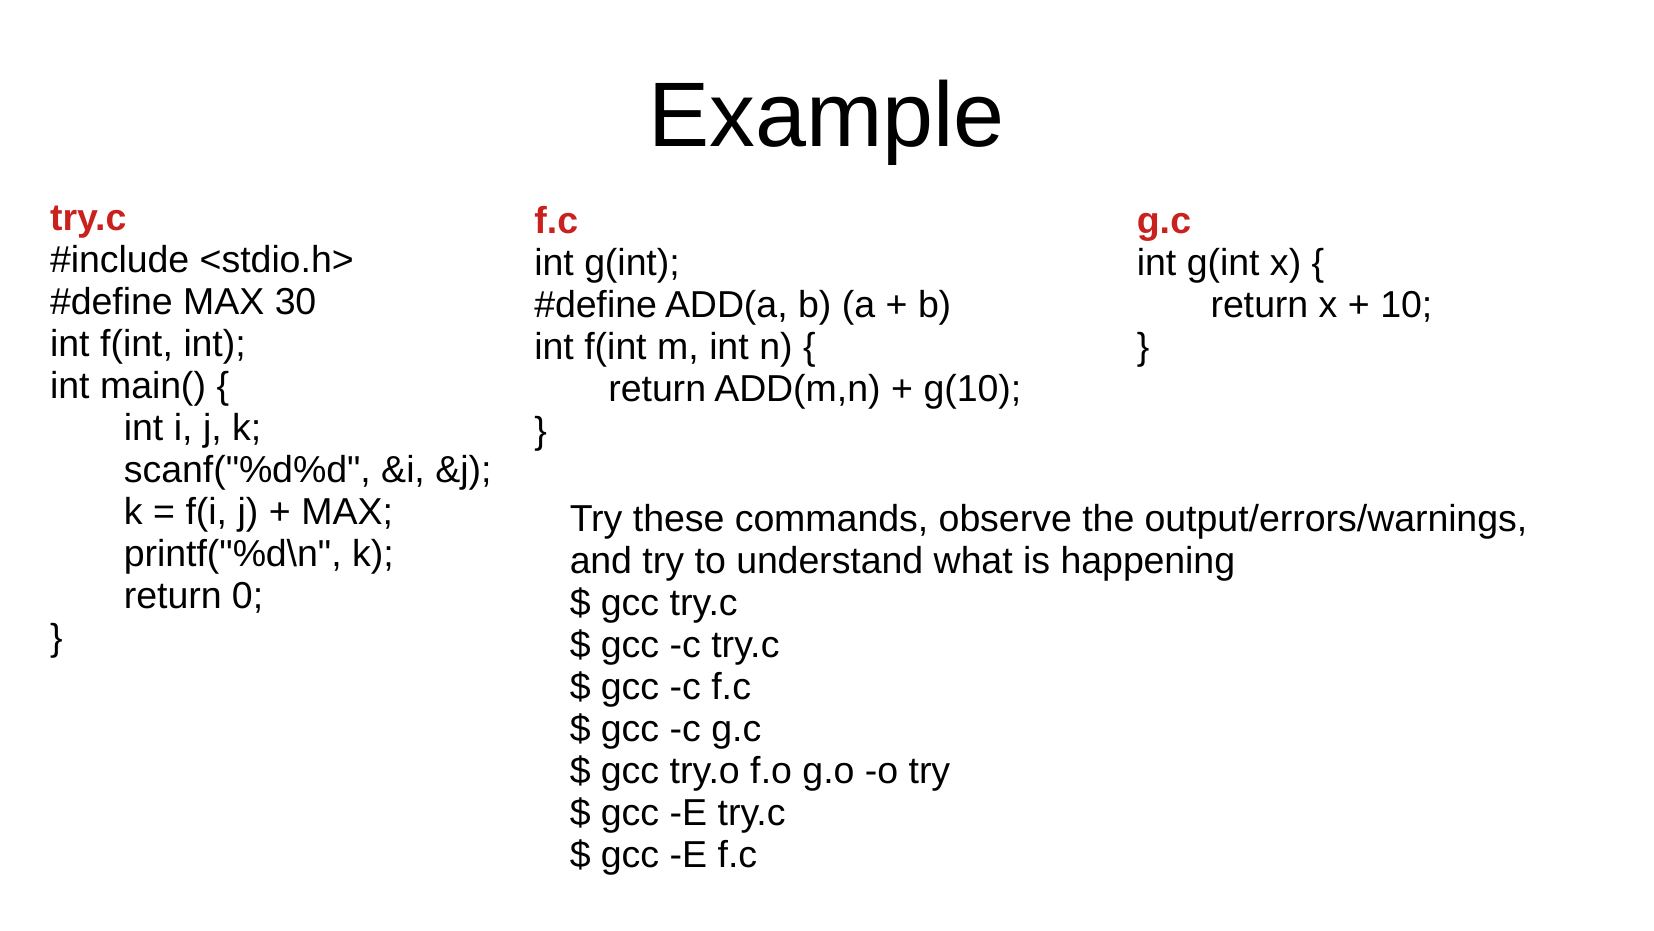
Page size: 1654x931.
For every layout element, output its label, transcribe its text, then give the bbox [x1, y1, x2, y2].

title Example [82, 37, 1571, 193]
text_box g.c int g(int x) { return x + 10; } [1122, 192, 1619, 438]
text_box Try these commands, observe the output/errors/warnings, and try to understand what is happening $ gcc try.c $ gcc -c try.c $ gcc -c f.c $ gcc -c g.c $ gcc try.o f.o g.o -o try $ gcc -E try.c $ gcc -E f.c [555, 490, 1571, 883]
text_box f.c int g(int); #define ADD(a, b) (a + b) int f(int m, int n) { return ADD(m,n) + g(10); } [519, 192, 1075, 502]
text_box try.c #include <stdio.h> #define MAX 30 int f(int, int); int main() { int i, j, k; scanf("%d%d", &i, &j); k = f(i, j) + MAX; printf("%d\n", k); return 0; } [35, 188, 532, 750]
